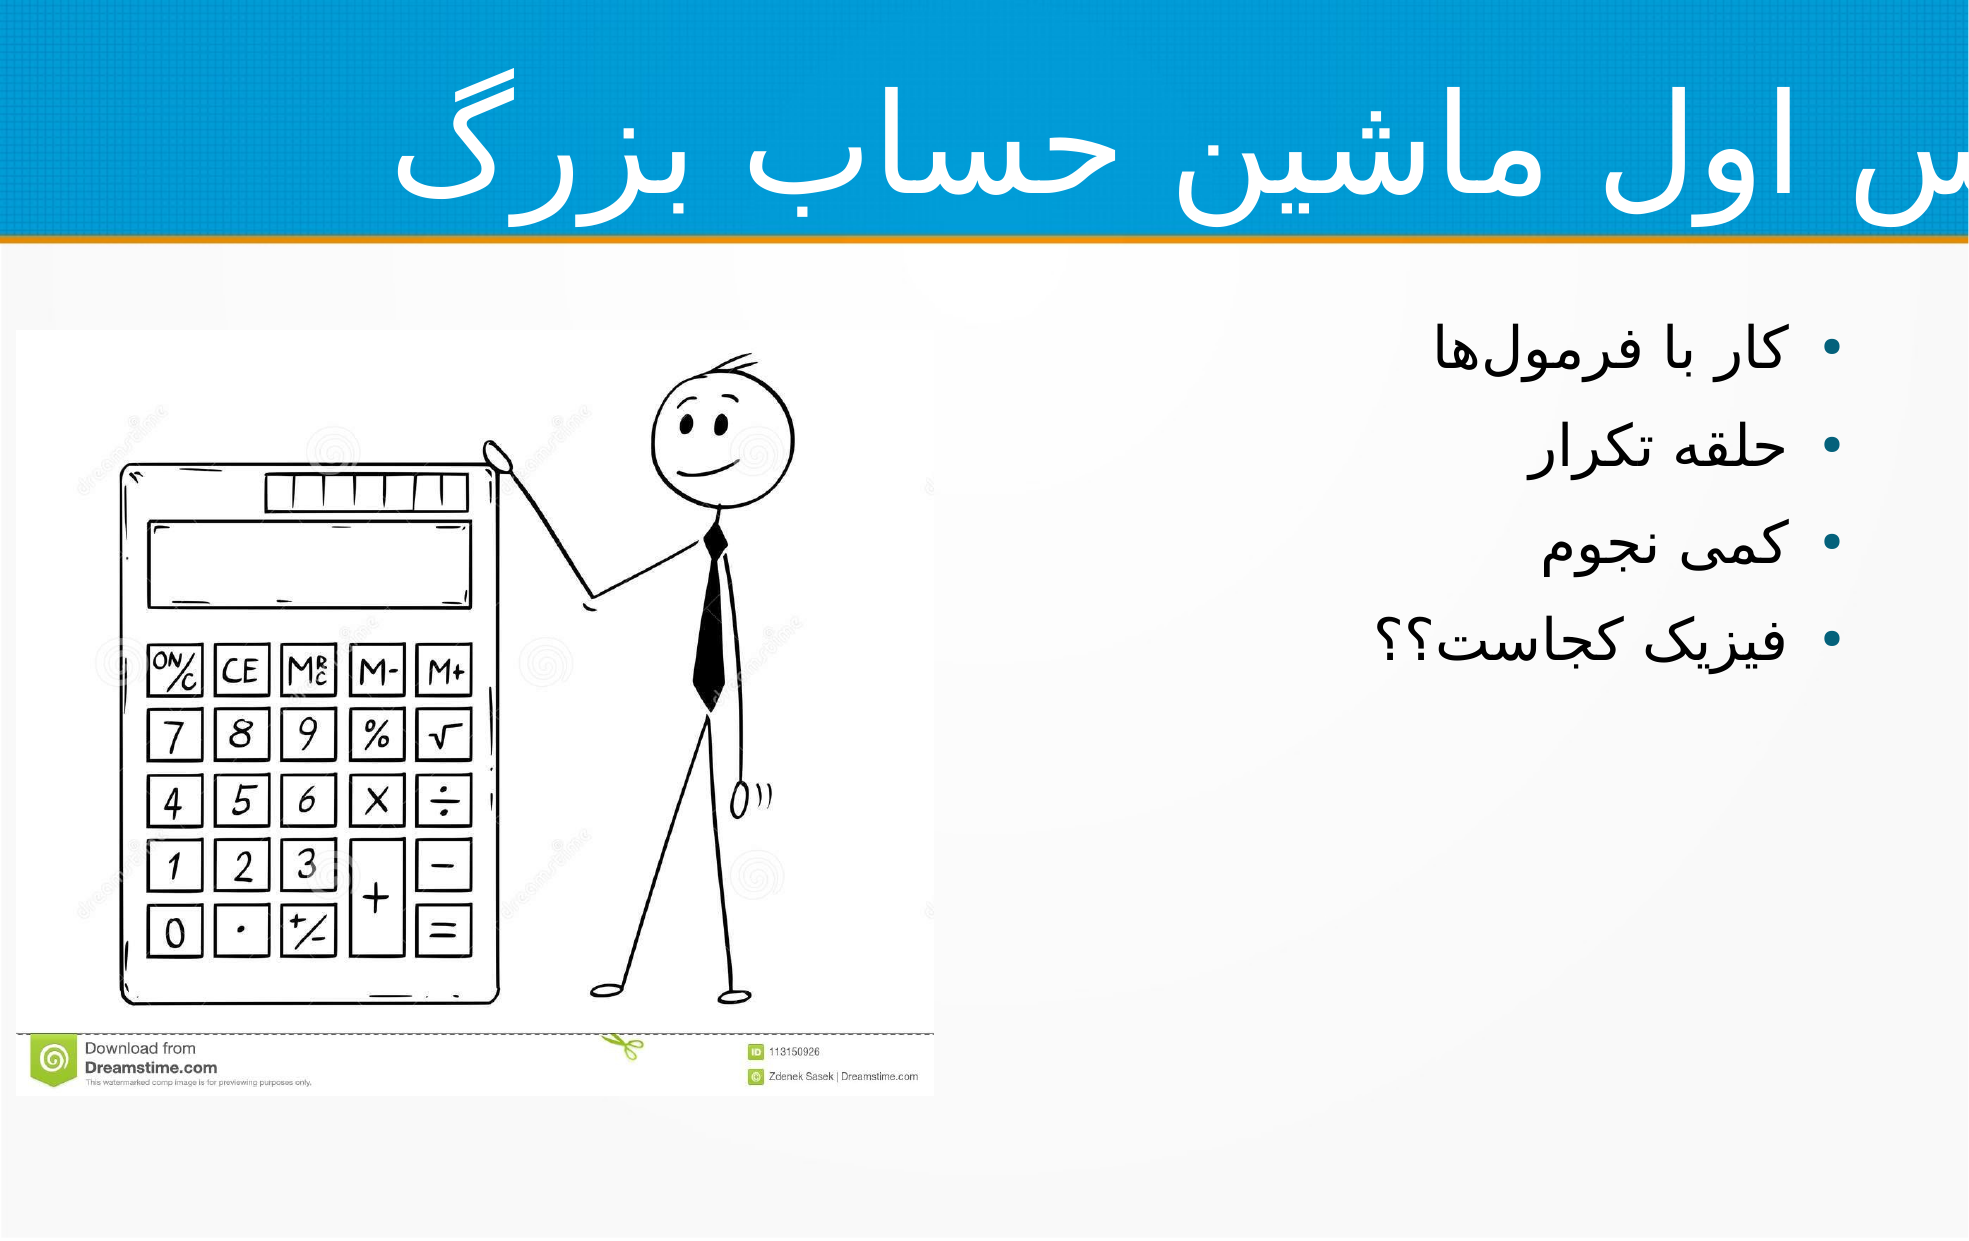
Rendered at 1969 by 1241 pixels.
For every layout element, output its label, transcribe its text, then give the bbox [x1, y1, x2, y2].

list کار با فرمول‌ها حلقه تکرار کمی نجوم فیزیک کجاست؟؟ [98, 315, 1861, 1081]
title درس اول ماشین حساب بزرگ [389, 19, 1969, 227]
picture [0, 233, 1969, 1241]
